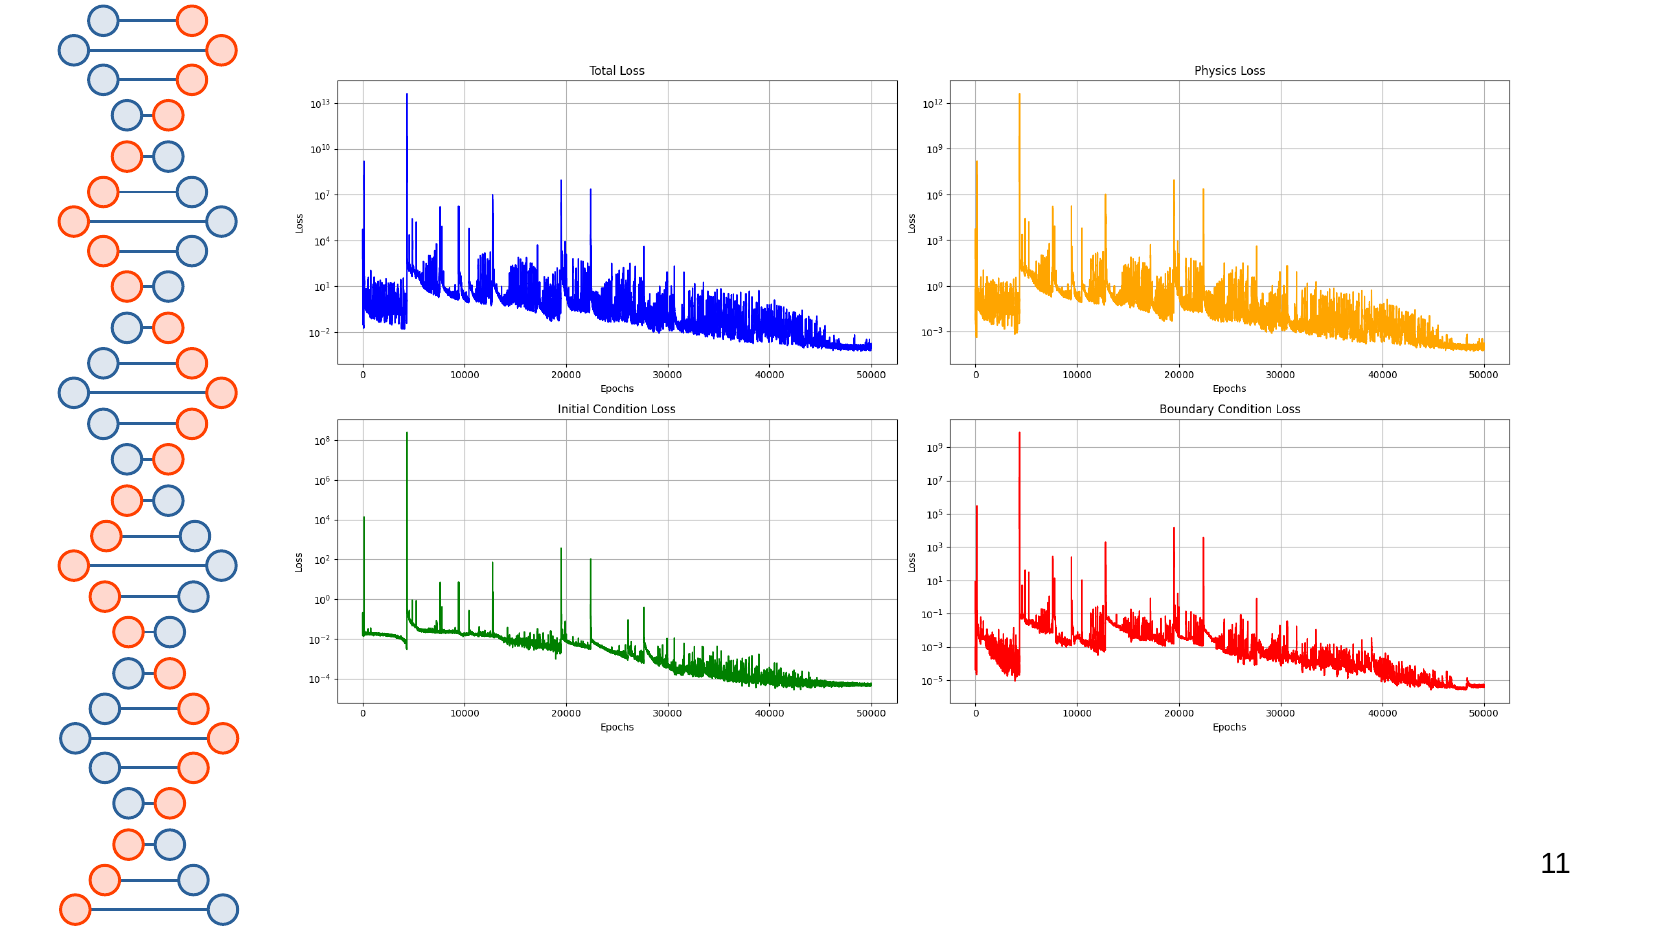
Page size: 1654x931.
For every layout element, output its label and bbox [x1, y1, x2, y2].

picture [287, 58, 1516, 739]
